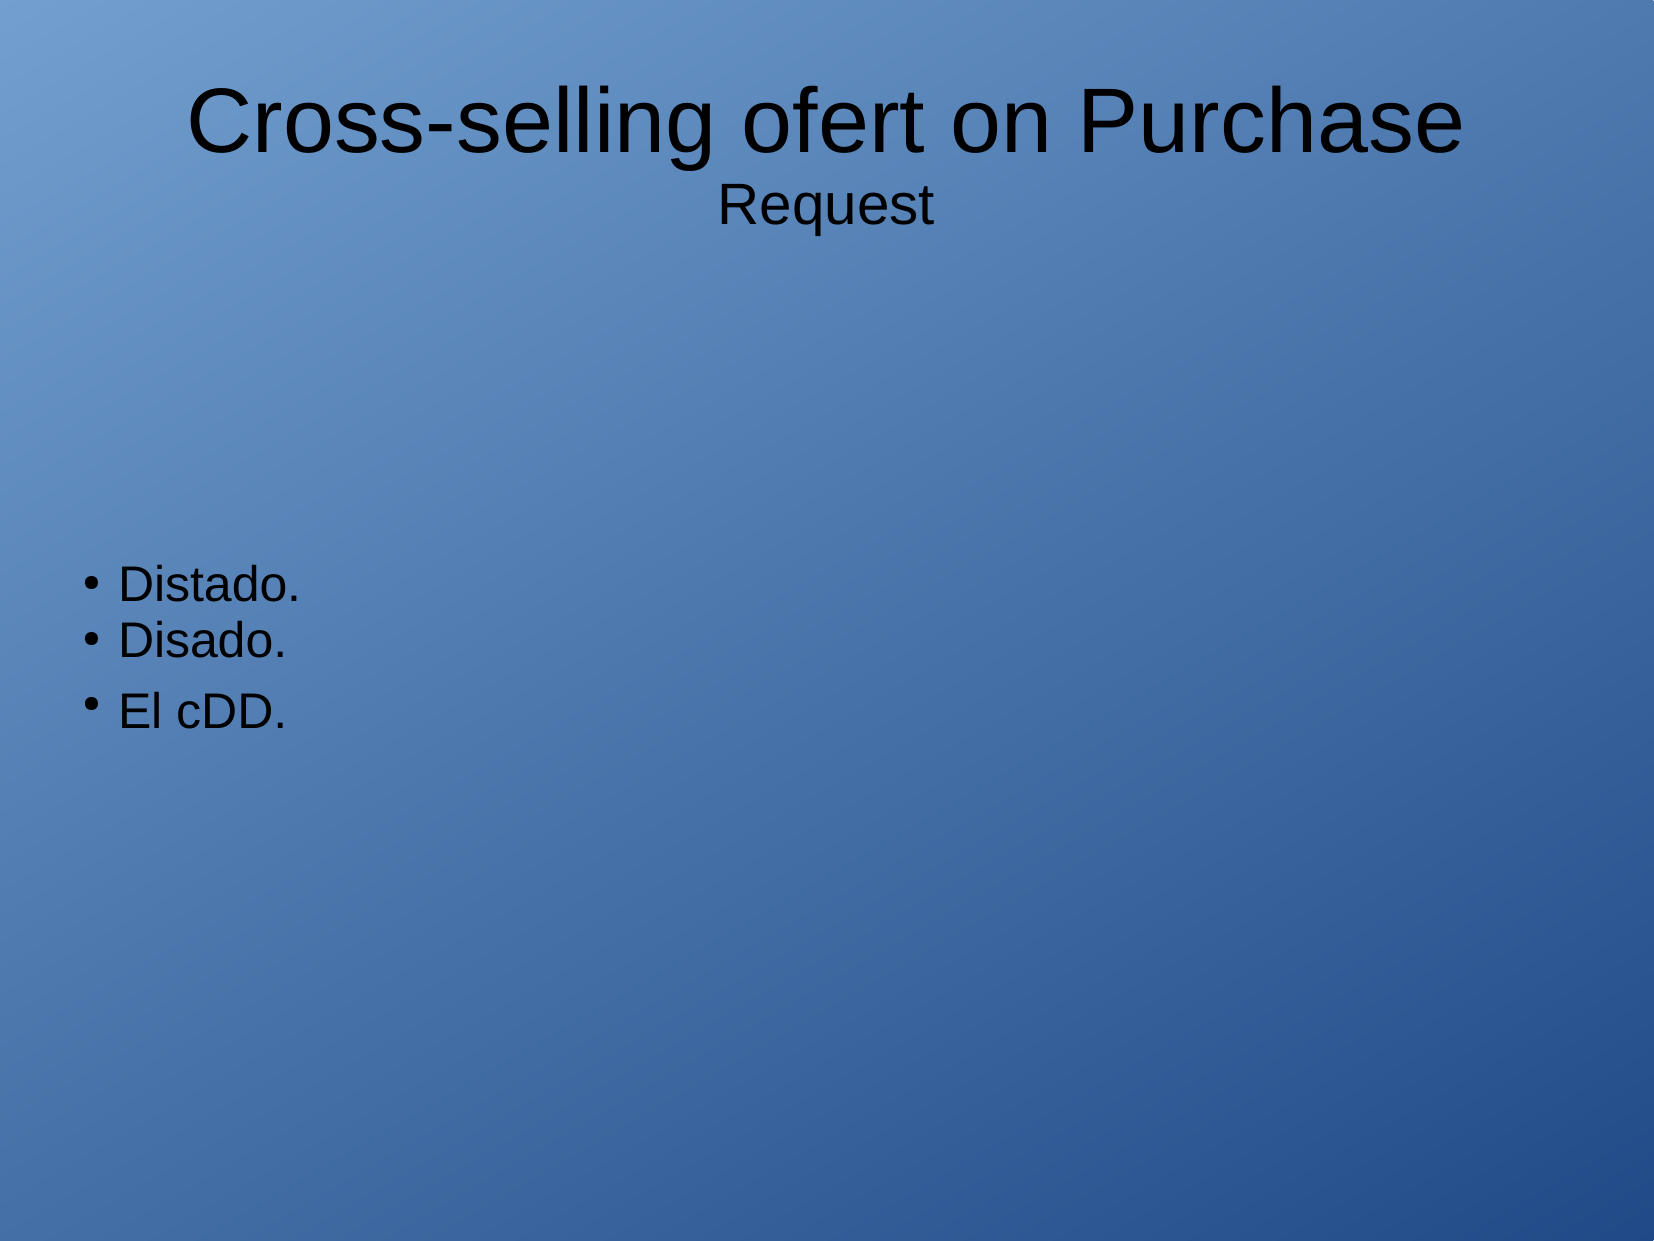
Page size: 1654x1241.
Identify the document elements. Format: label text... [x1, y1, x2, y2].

subtitle Distado. Disado. El cDD. [82, 290, 1571, 1010]
title Cross-selling ofert on Purchase Request [82, 49, 1571, 257]
